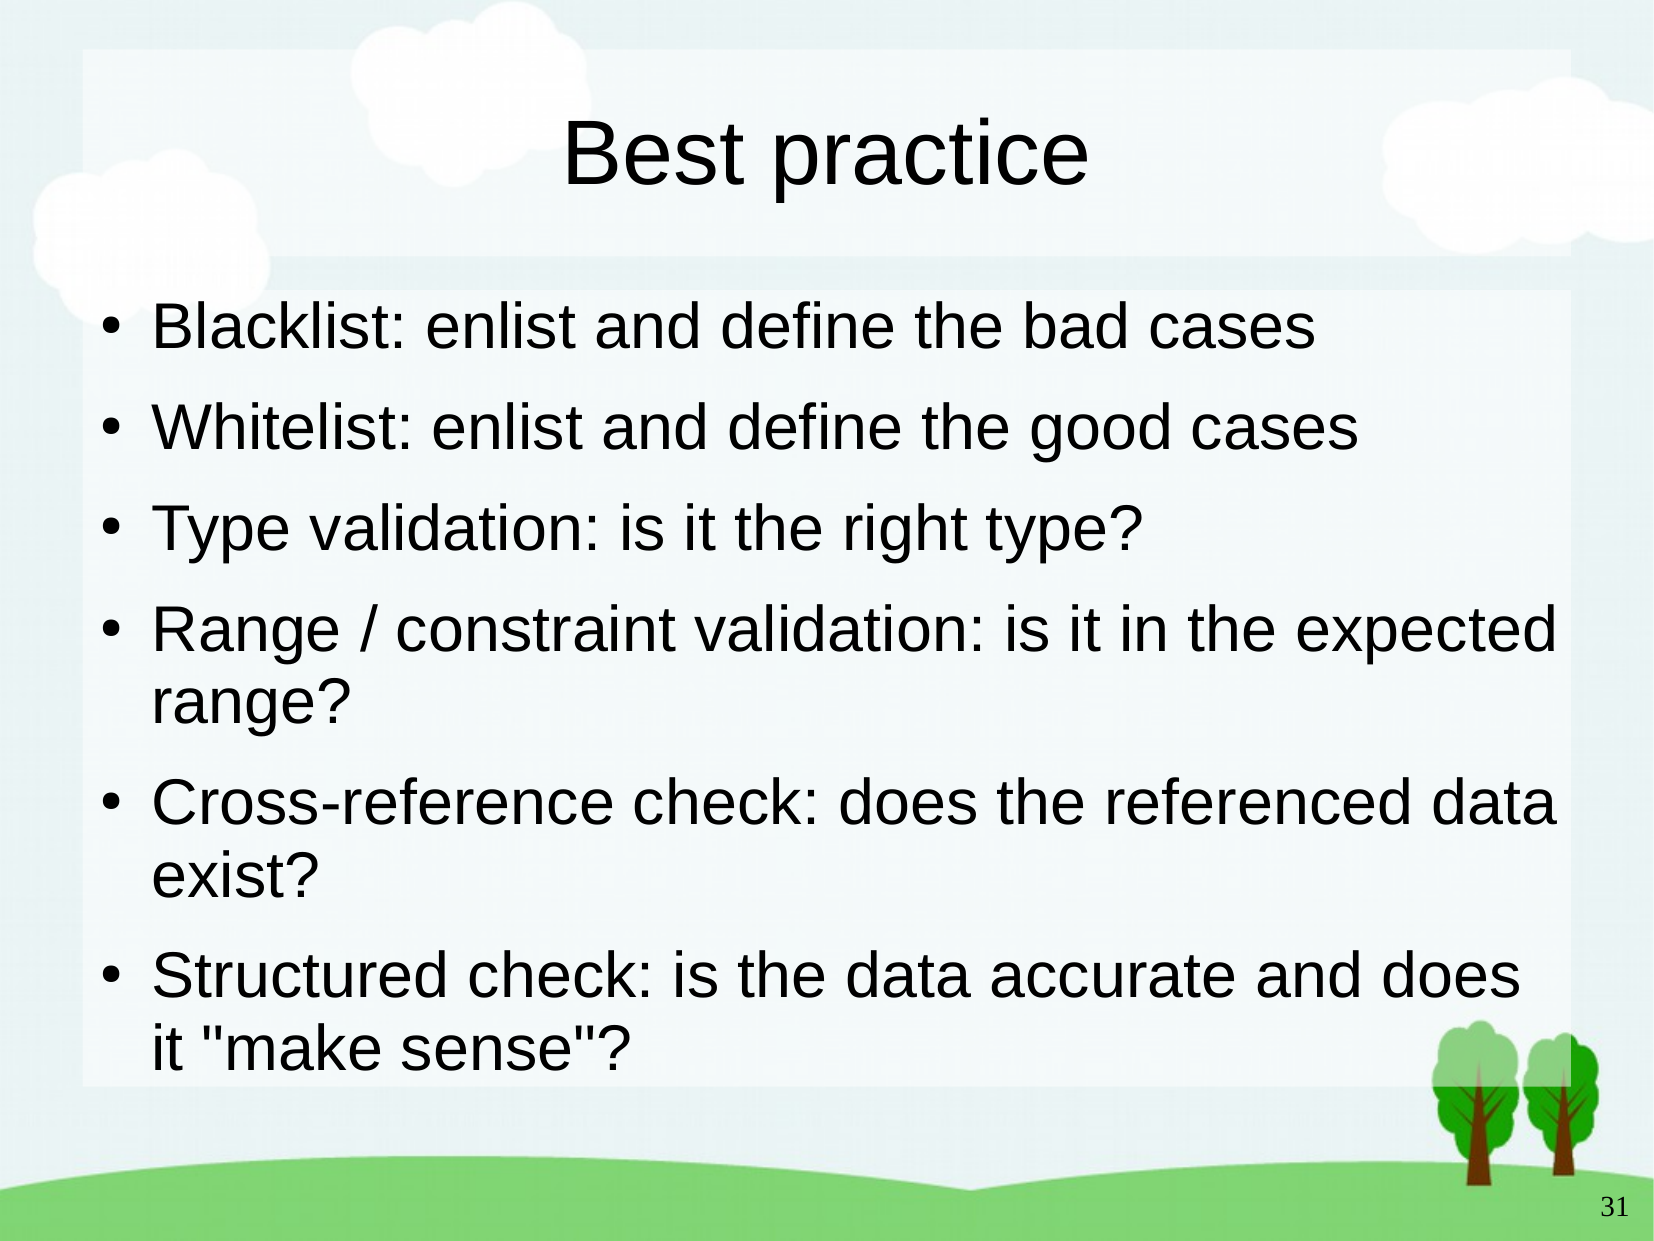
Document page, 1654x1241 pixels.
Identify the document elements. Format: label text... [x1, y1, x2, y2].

picture [0, 0, 1654, 1241]
title Best practice [82, 49, 1571, 257]
list Blacklist: enlist and define the bad cases Whitelist: enlist and define the good cases Type validation: is it the right type? Range / constraint validation: is it in the expected range? Cross-reference check: does the referenced data exist? Structured check: is the data accurate and does it "make sense"? [82, 290, 1571, 1087]
